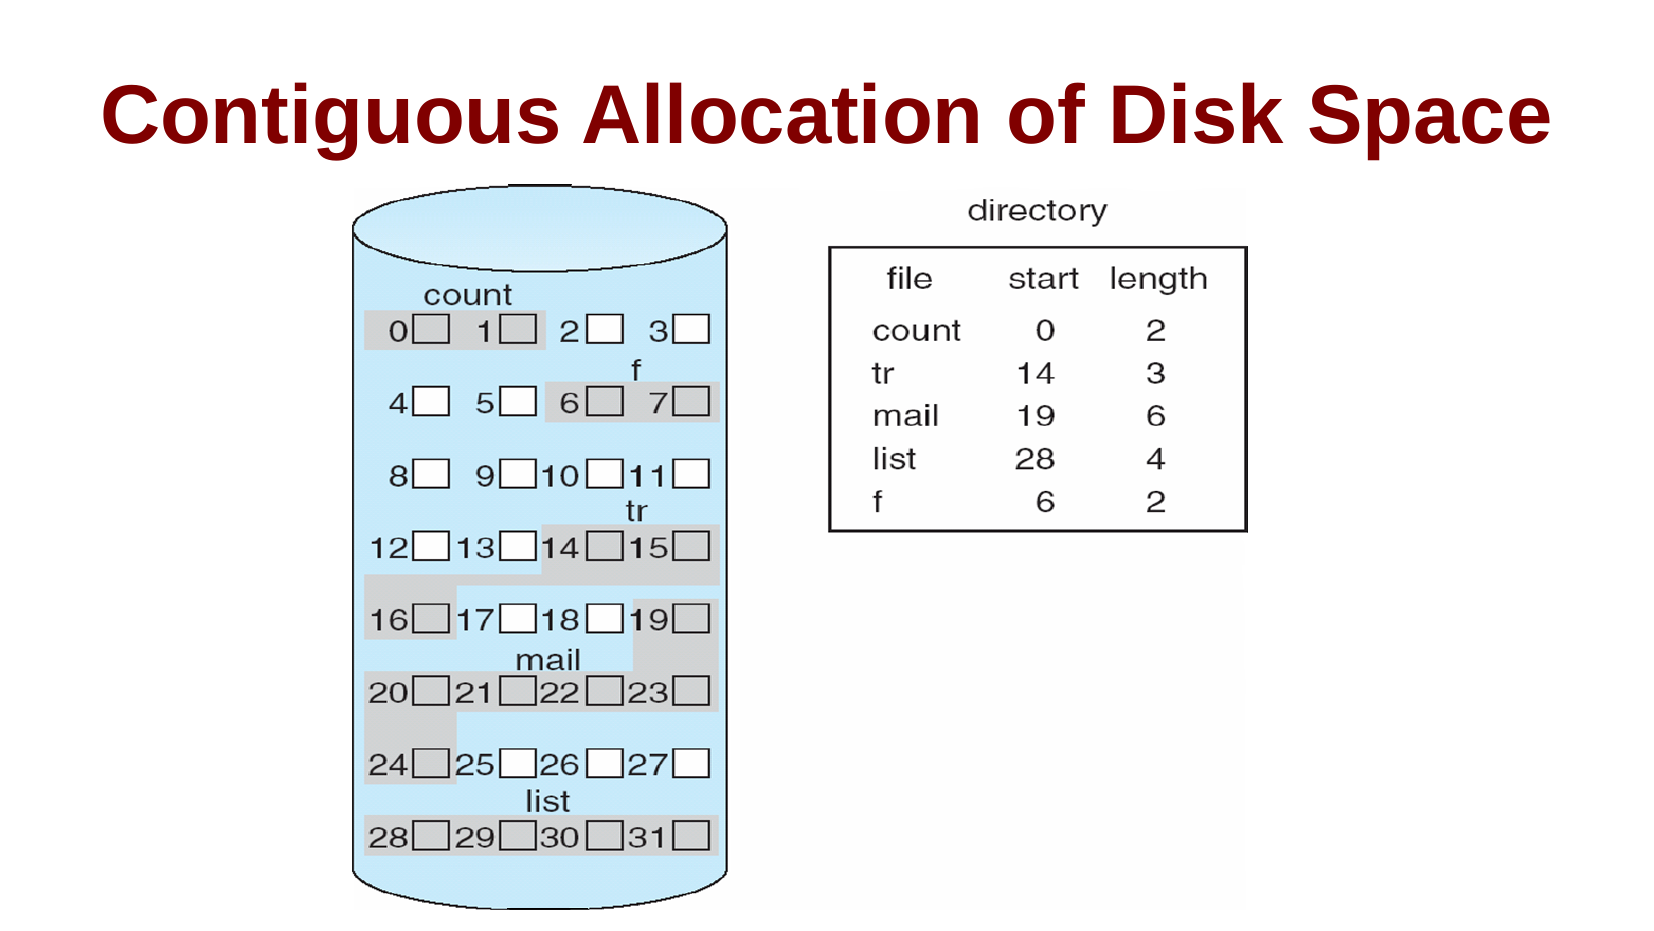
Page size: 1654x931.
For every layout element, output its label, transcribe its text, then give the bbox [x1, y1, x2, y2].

title Contiguous Allocation of Disk Space [82, 37, 1571, 193]
picture [352, 184, 1252, 910]
